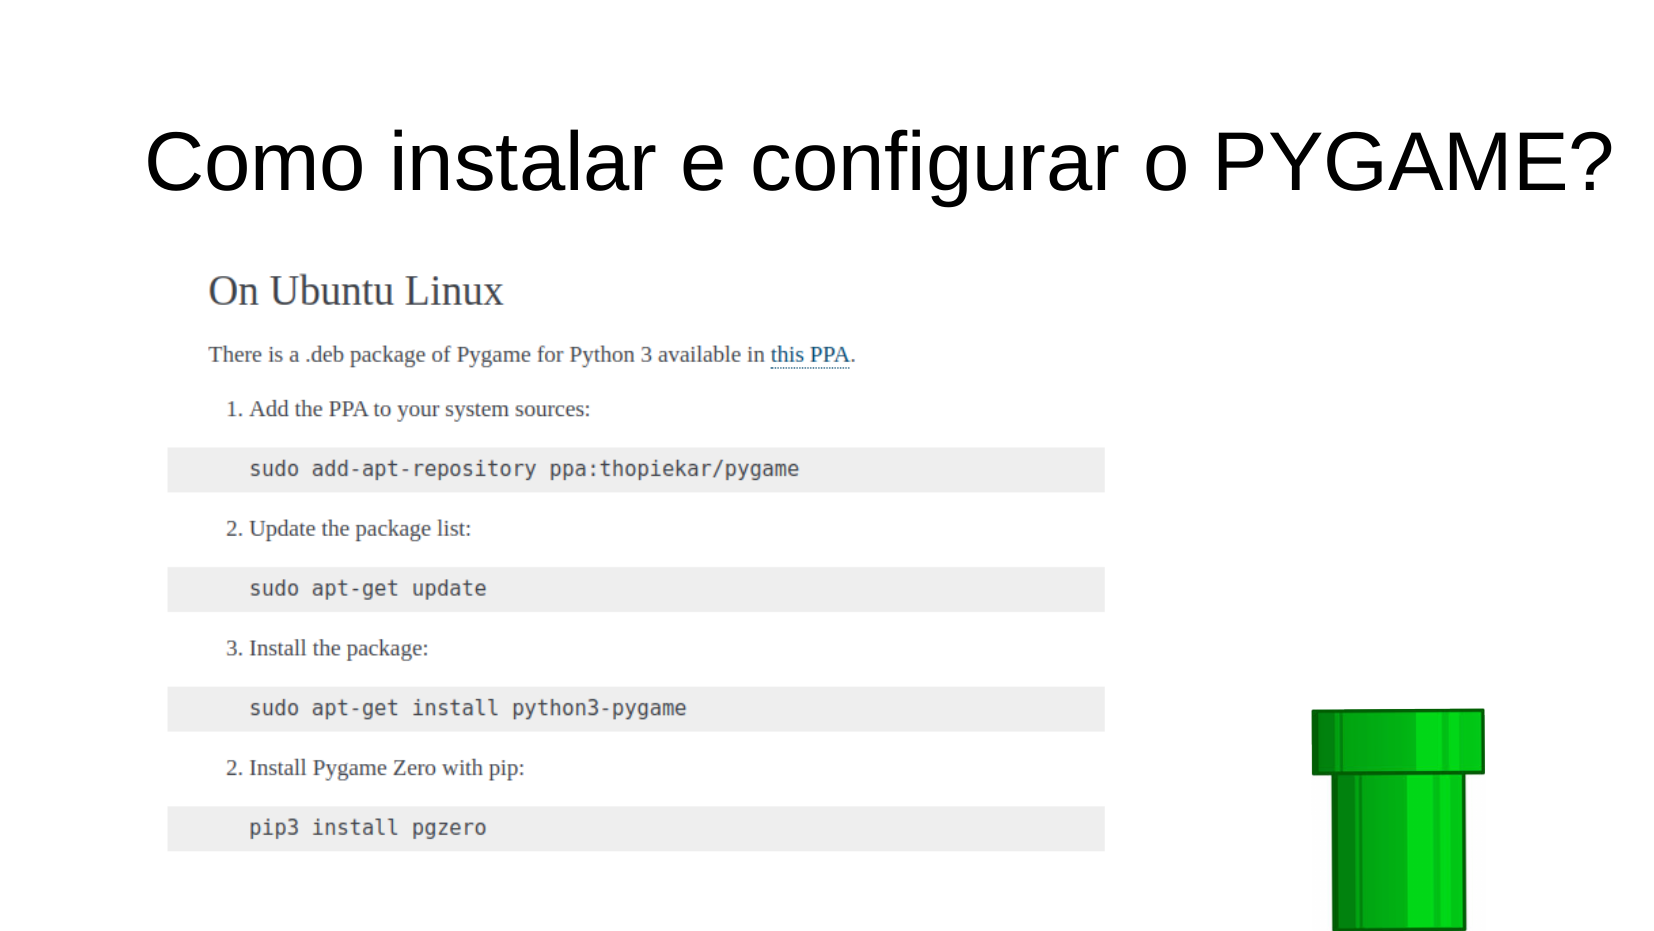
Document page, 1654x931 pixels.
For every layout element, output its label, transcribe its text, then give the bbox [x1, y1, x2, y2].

picture [153, 402, 1123, 870]
text_box Como instalar e configurar o PYGAME? [129, 107, 1654, 402]
picture [1311, 708, 1486, 931]
